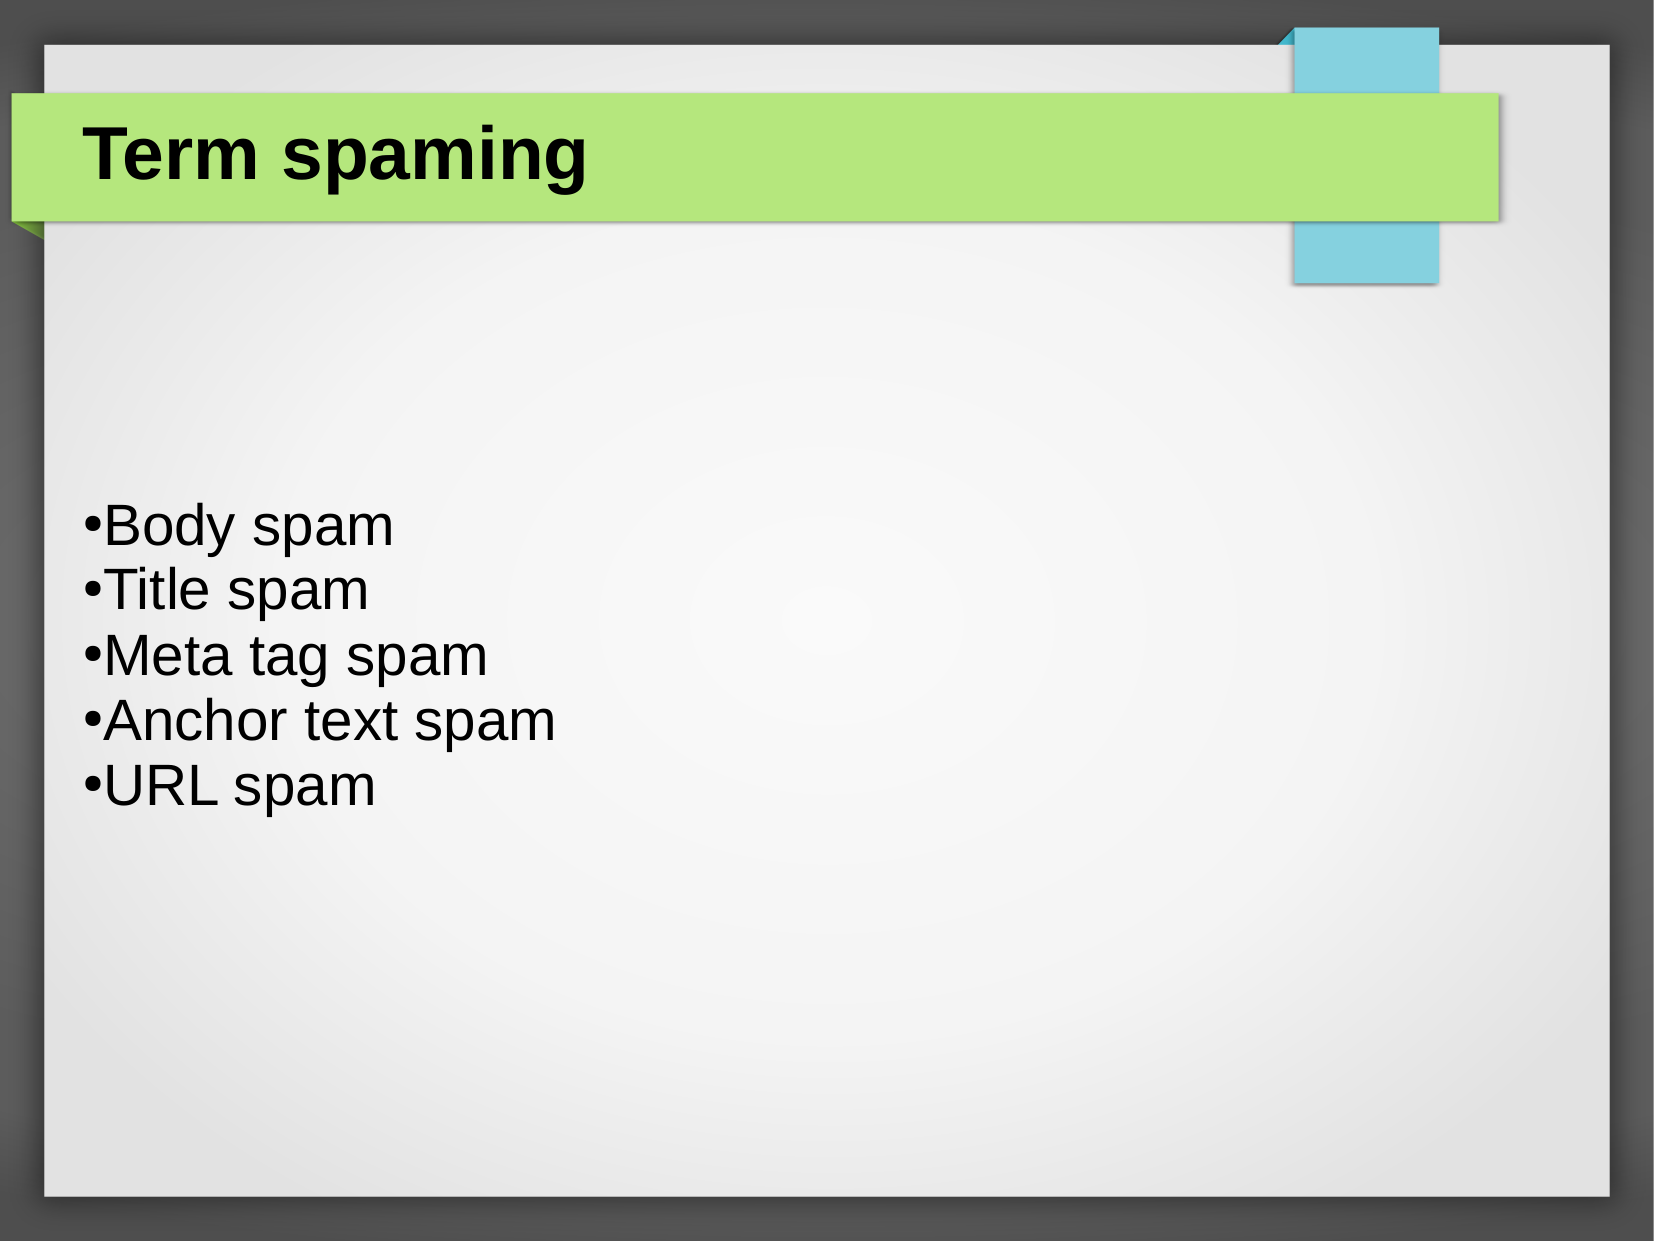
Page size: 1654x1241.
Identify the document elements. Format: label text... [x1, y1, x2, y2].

subtitle Body spam Title spam Meta tag spam Anchor text spam URL spam [82, 295, 1571, 1015]
picture [0, 0, 1654, 1241]
title Term spaming [82, 94, 1264, 213]
